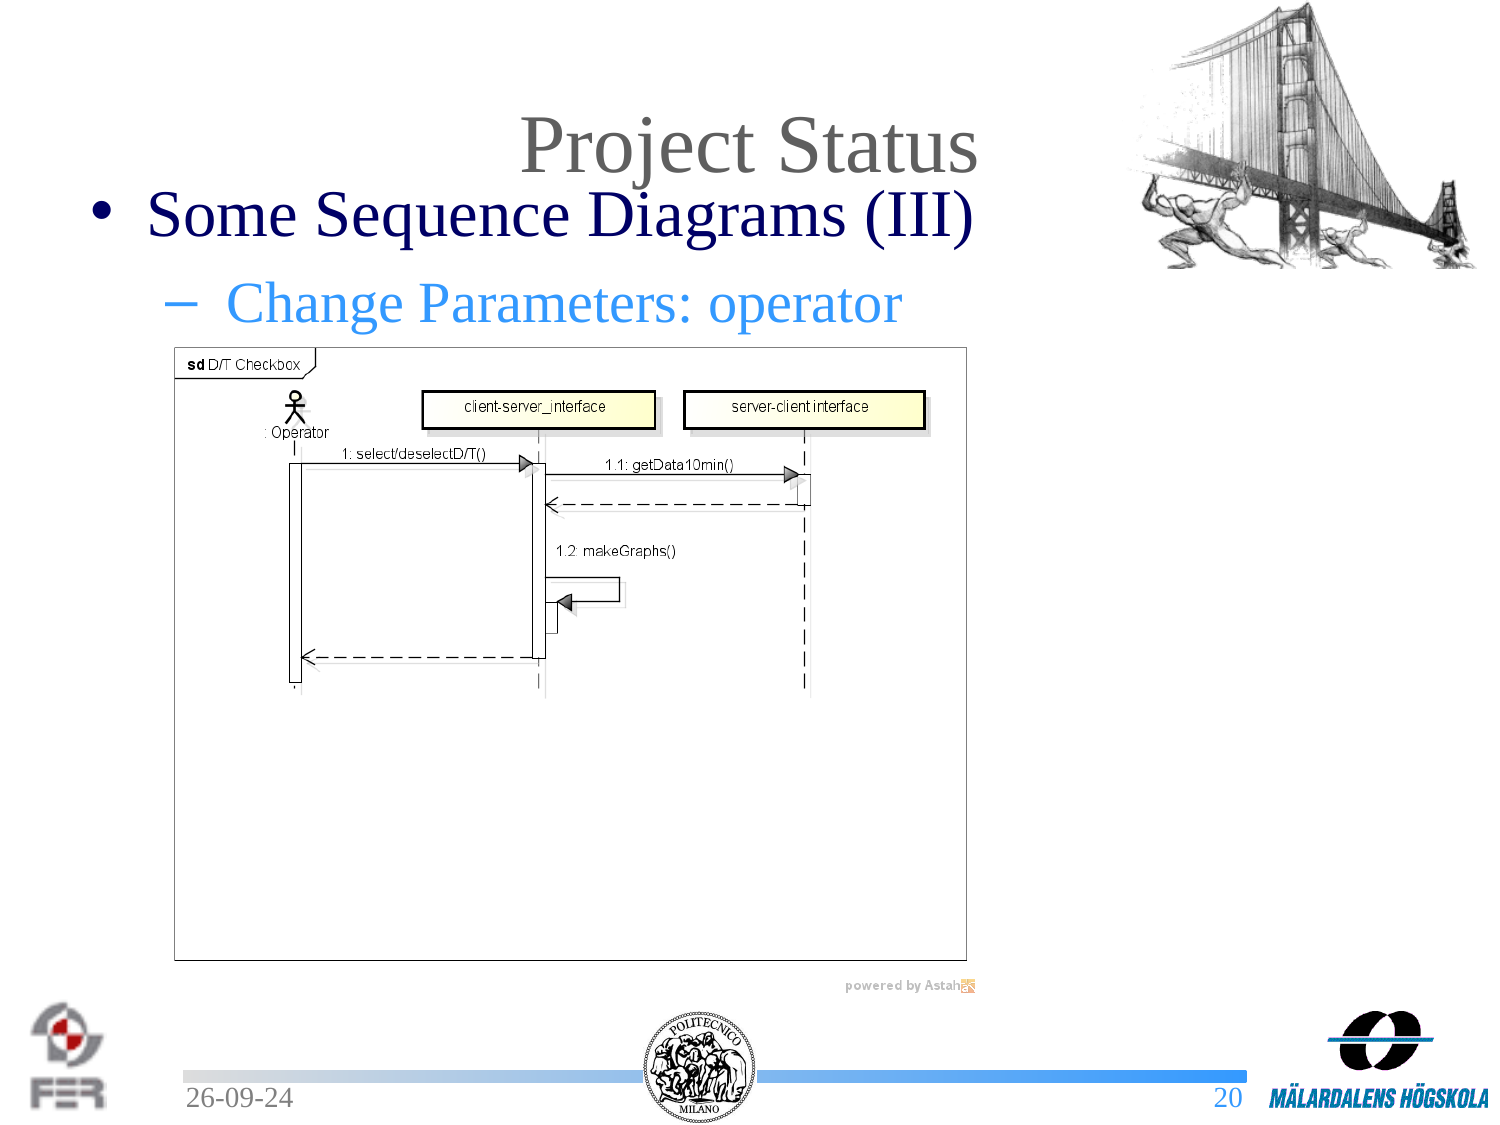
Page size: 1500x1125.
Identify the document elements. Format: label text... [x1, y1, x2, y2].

picture [643, 1011, 757, 1123]
picture [1368, 1093, 1374, 1104]
text_box <numero> [1186, 1070, 1258, 1114]
picture [1269, 1011, 1488, 1108]
picture [1454, 1091, 1459, 1108]
picture [1122, 0, 1477, 269]
text_box 13-11-06 [171, 1070, 396, 1114]
picture [162, 335, 979, 997]
title Project Status [75, 45, 1122, 162]
picture [29, 987, 107, 1125]
list Some Sequence Diagrams (III) Change Parameters: operator [75, 162, 1426, 905]
picture [1435, 1096, 1441, 1104]
